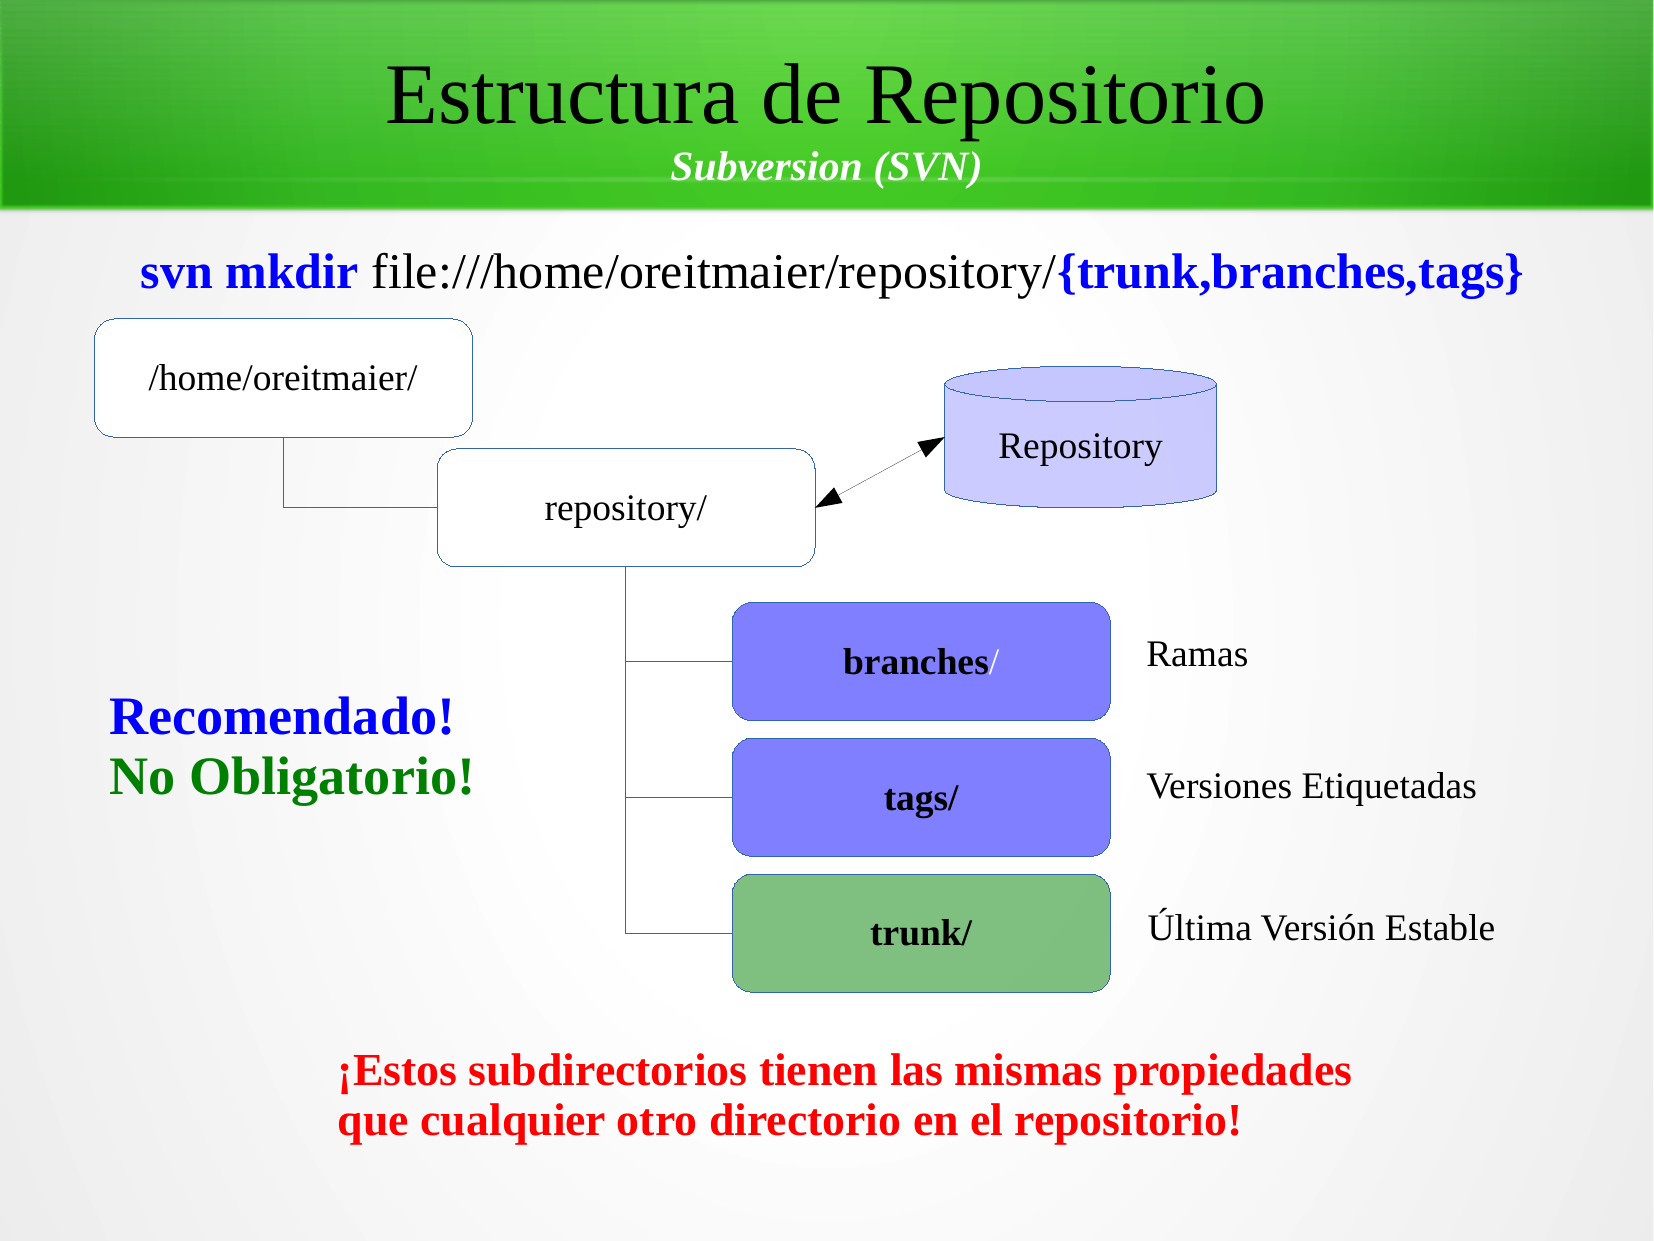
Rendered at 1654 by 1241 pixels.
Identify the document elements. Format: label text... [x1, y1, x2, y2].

text_box trunk/ [732, 874, 1111, 993]
text_box svn mkdir file:///home/oreitmaier/repository/{trunk,branches,tags} [82, 236, 1583, 307]
text_box Recomendado! No Obligatorio! [94, 678, 491, 814]
text_box /home/oreitmaier/ [94, 318, 473, 438]
text_box tags/ [732, 738, 1111, 857]
text_box Última Versión Estable [1133, 899, 1511, 957]
text_box Repository [944, 385, 1217, 508]
text_box Ramas [1131, 625, 1264, 683]
text_box branches/ [732, 602, 1111, 721]
title Estructura de Repositorio Subversion (SVN) [82, 46, 1571, 190]
picture [0, 0, 1654, 1241]
text_box Versiones Etiquetadas [1131, 758, 1492, 815]
title Eclipse Subversive Plugin Subversion (SVN) [944, 366, 1217, 402]
text_box ¡Estos subdirectorios tienen las mismas propiedades que cualquier otro directorio en el repositorio! [295, 1032, 1396, 1158]
text_box repository/ [437, 448, 816, 567]
